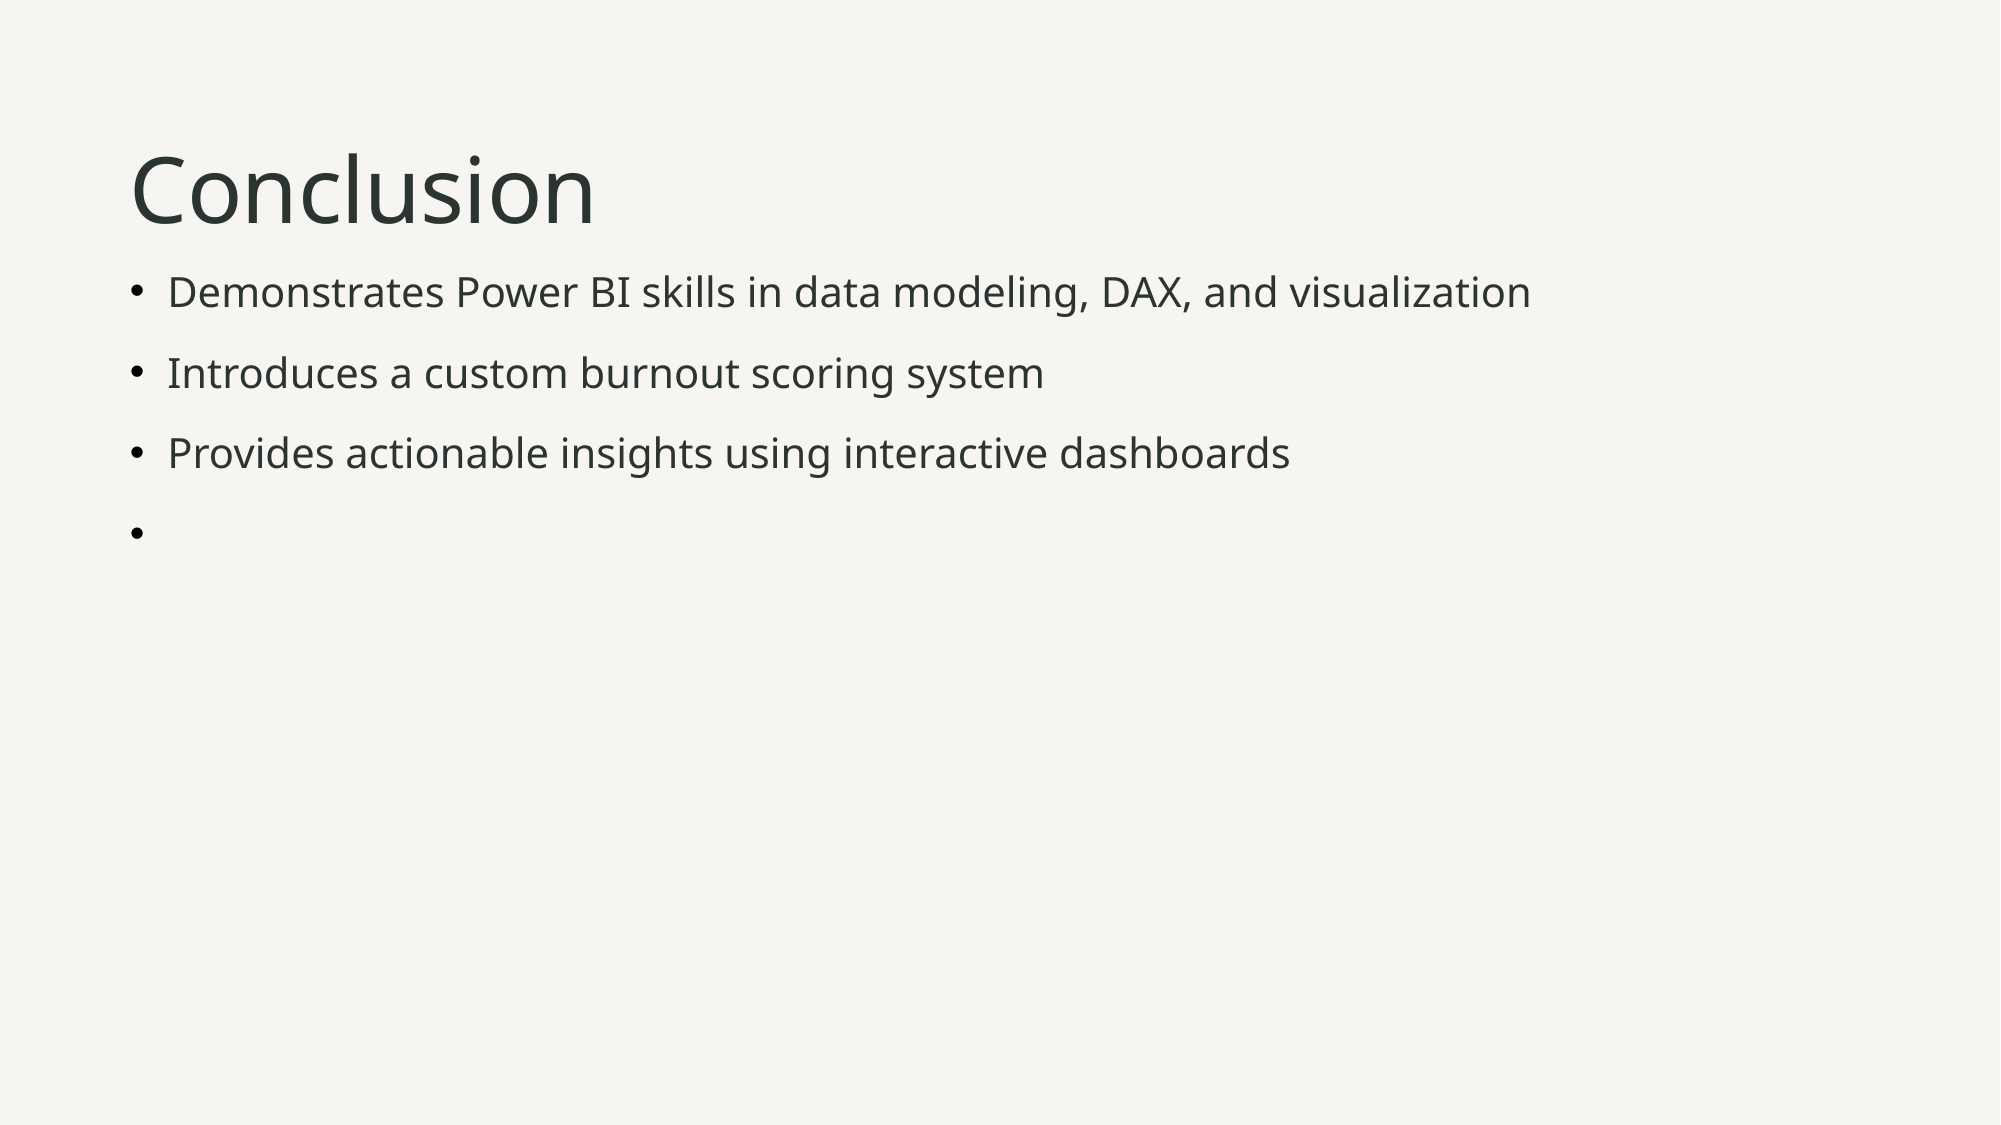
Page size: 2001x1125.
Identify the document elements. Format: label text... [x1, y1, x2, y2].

list Demonstrates Power BI skills in data modeling, DAX, and visualization Introduces a custom burnout scoring system Provides actionable insights using interactive dashboards [114, 247, 1840, 1003]
title Conclusion [114, 82, 1840, 244]
